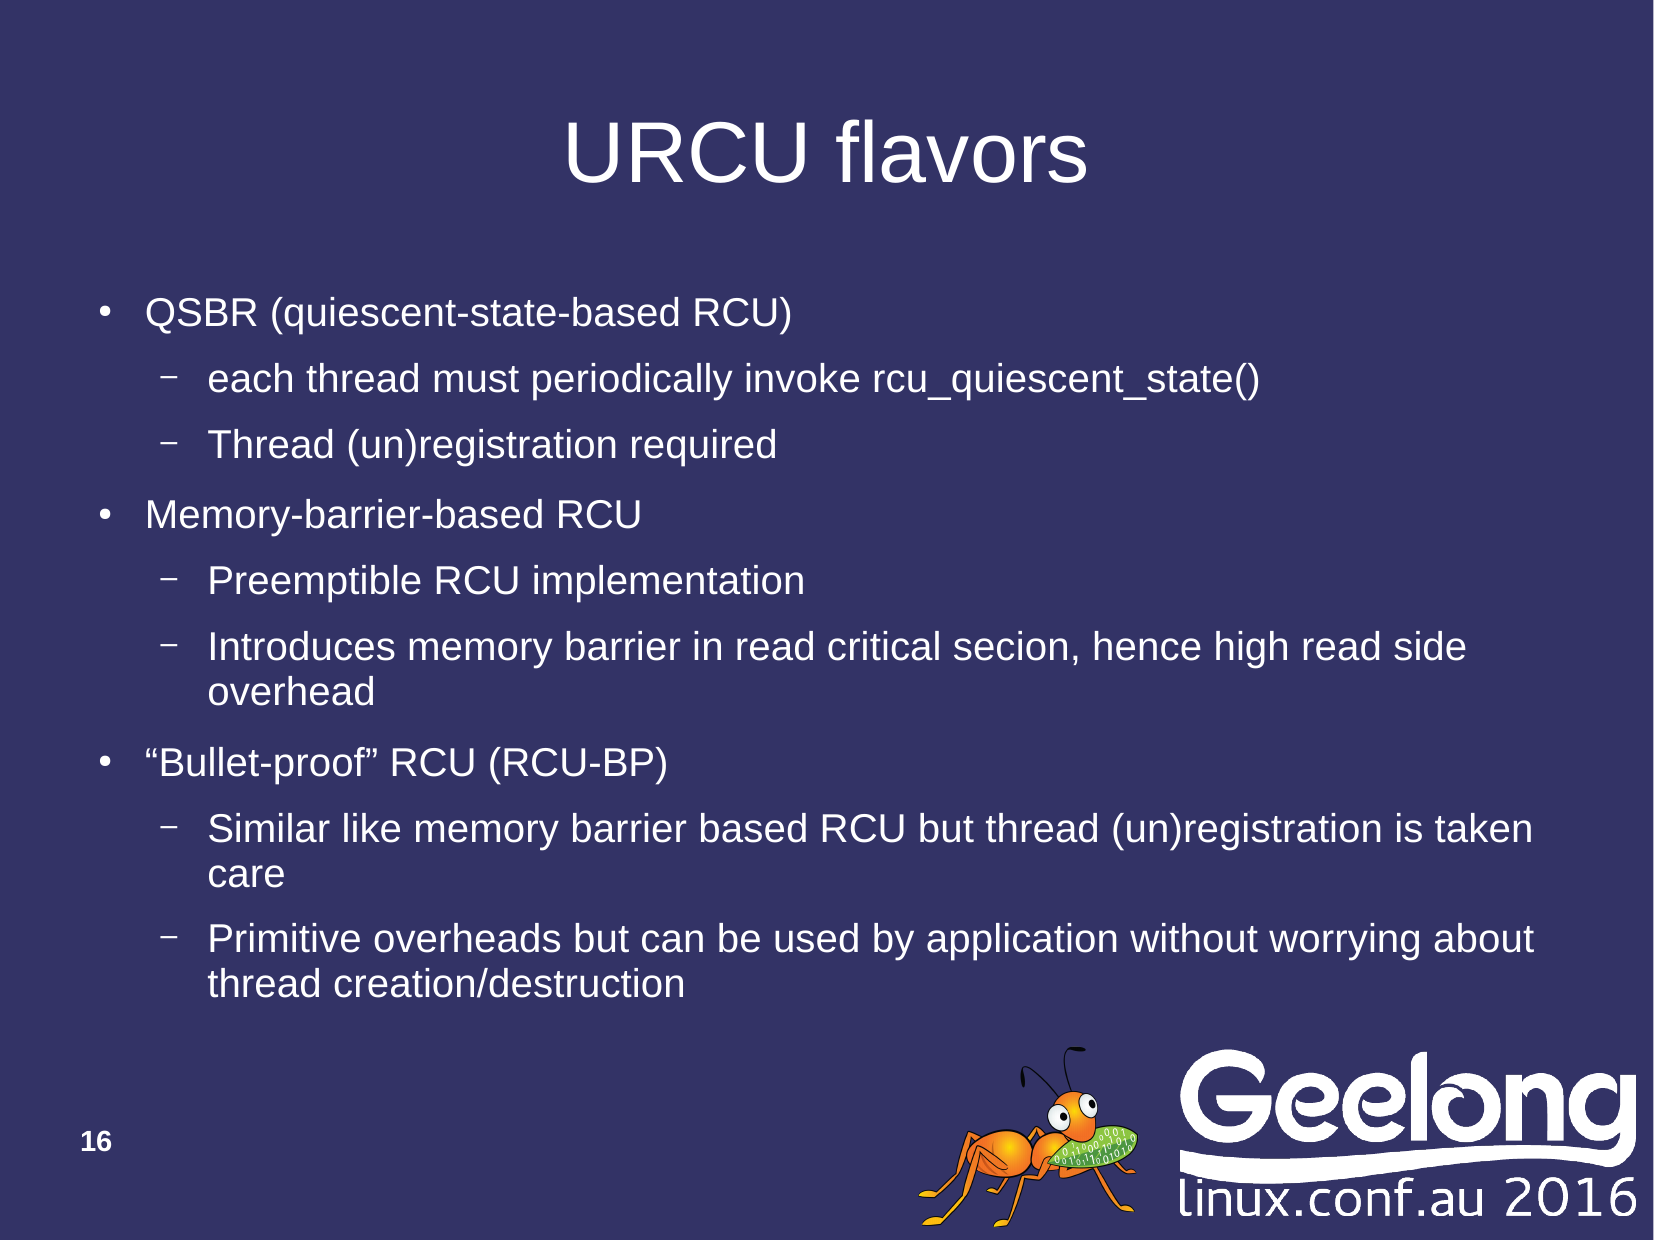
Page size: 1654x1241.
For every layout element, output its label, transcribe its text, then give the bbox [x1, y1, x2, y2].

list QSBR (quiescent-state-based RCU) each thread must periodically invoke rcu_quiescent_state() Thread (un)registration required Memory-barrier-based RCU Preemptible RCU implementation Introduces memory barrier in read critical secion, hence high read side overhead “Bullet-proof” RCU (RCU-BP) Similar like memory barrier based RCU but thread (un)registration is taken care Primitive overheads but can be used by application without worrying about thread creation/destruction [82, 290, 1571, 1010]
title URCU flavors [82, 49, 1571, 257]
picture [915, 1044, 1141, 1231]
picture [1180, 1049, 1636, 1216]
